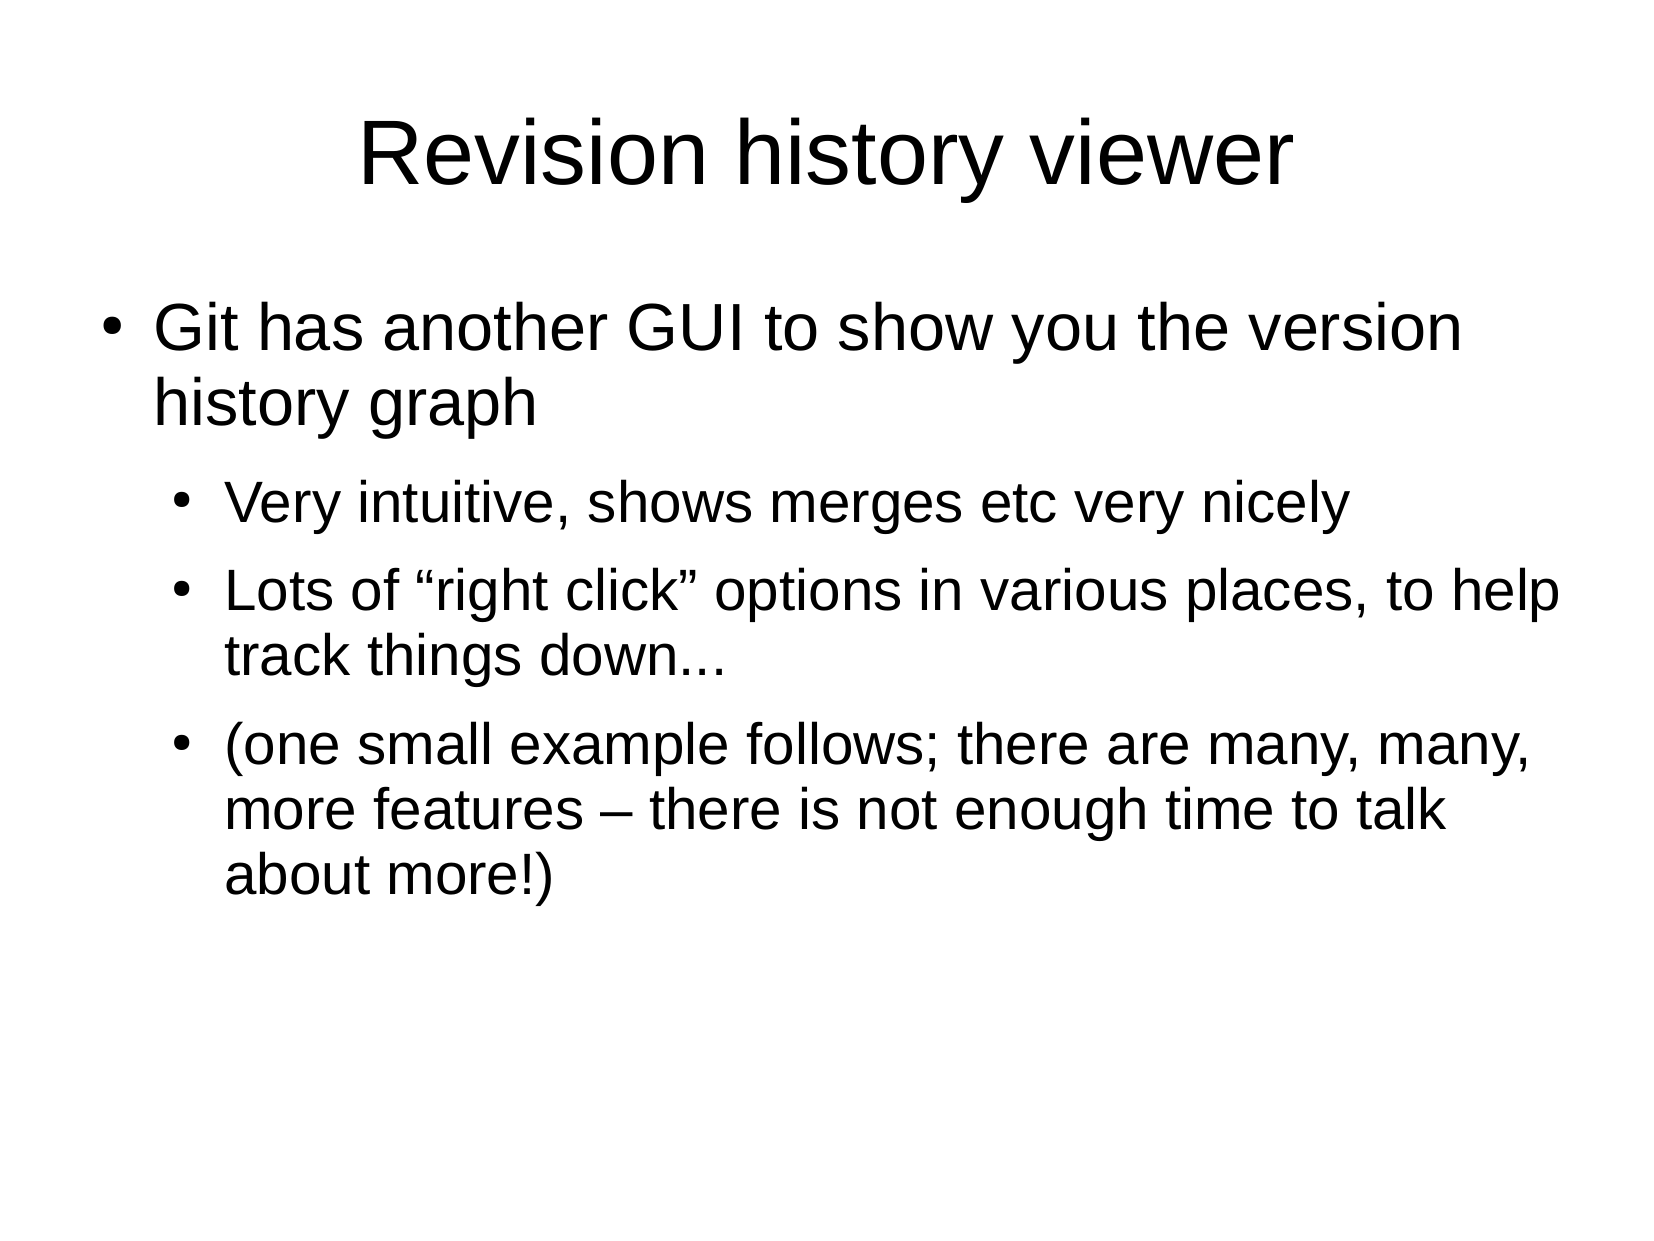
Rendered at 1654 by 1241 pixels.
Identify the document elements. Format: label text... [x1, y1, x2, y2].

list Git has another GUI to show you the version history graph Very intuitive, shows merges etc very nicely Lots of “right click” options in various places, to help track things down... (one small example follows; there are many, many, more features – there is not enough time to talk about more!) [82, 290, 1571, 1109]
title Revision history viewer [82, 56, 1571, 250]
